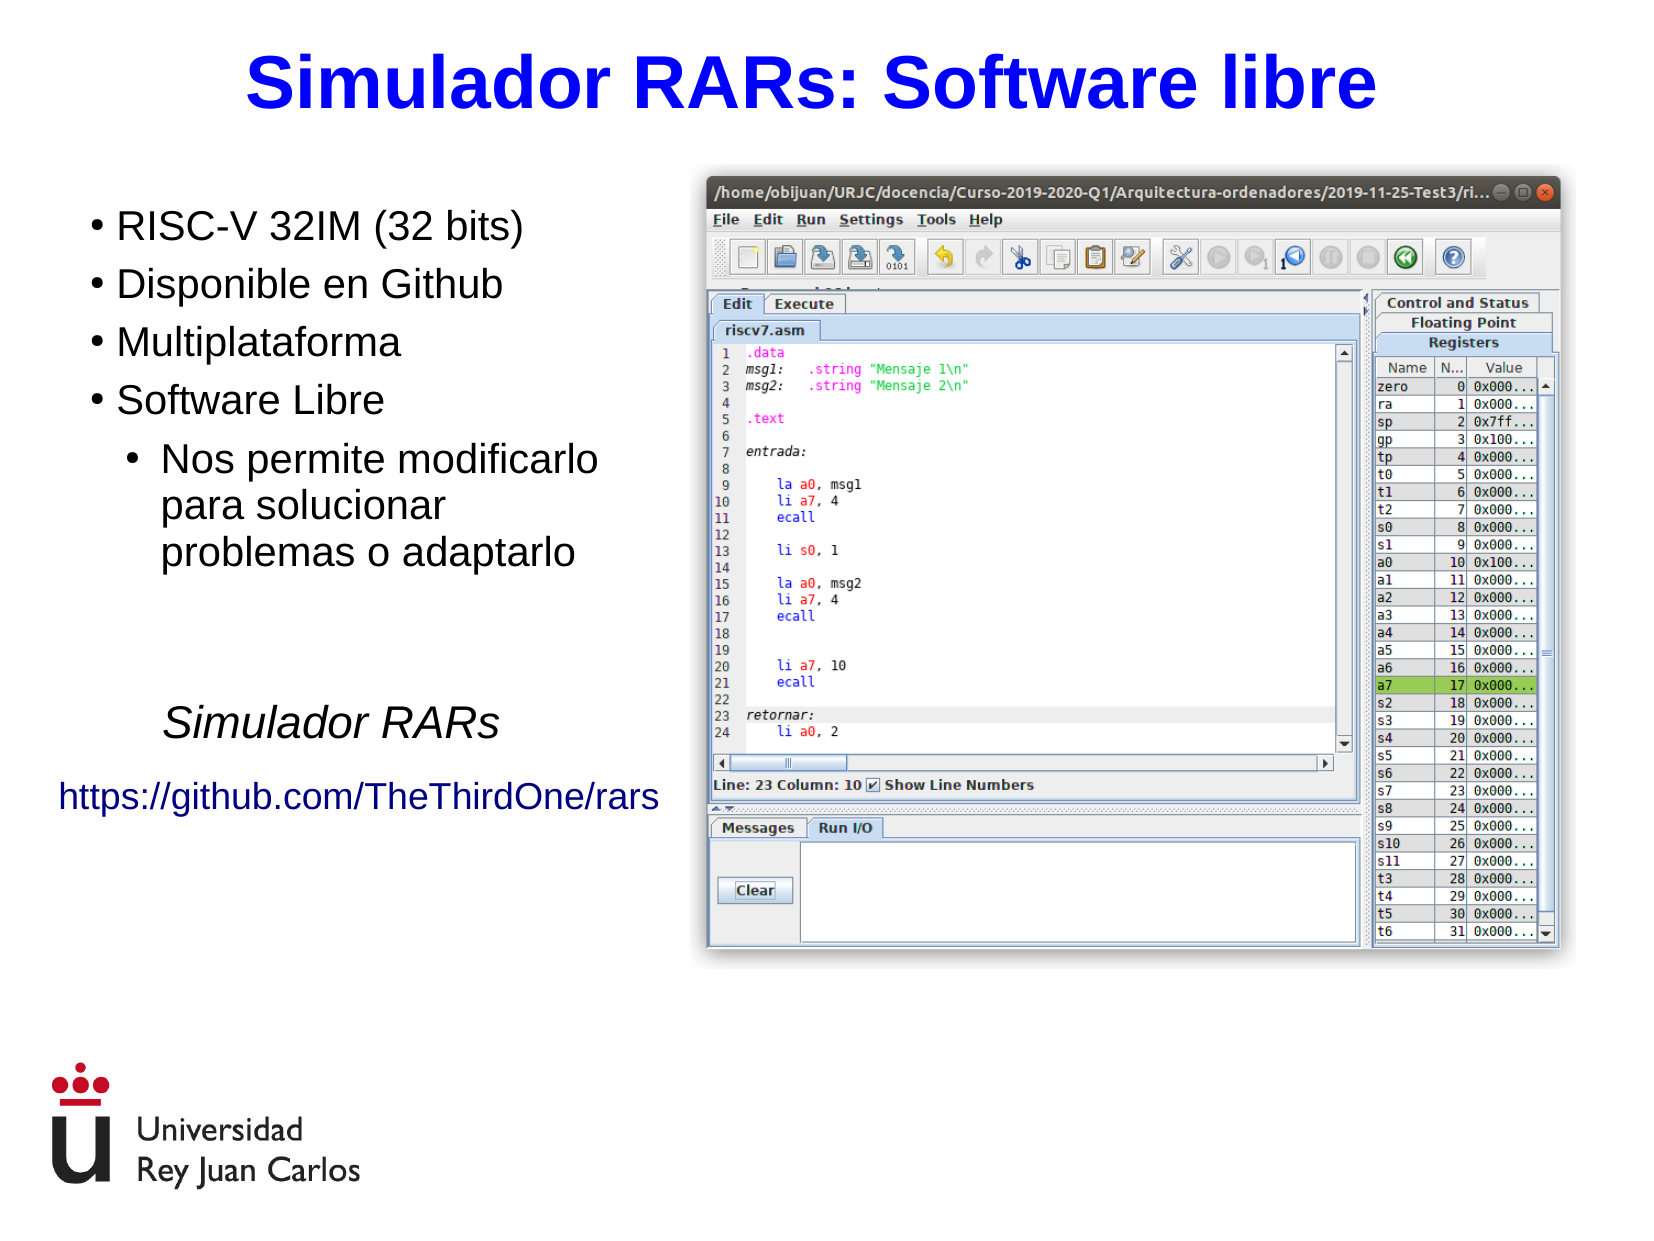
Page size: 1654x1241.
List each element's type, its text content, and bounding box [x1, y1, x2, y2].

text_box https://github.com/TheThirdOne/rars [43, 768, 676, 826]
text_box Simulador RARs: Software libre [64, 40, 1561, 125]
picture [690, 164, 1576, 970]
text_box RISC-V 32IM (32 bits) Disponible en Github Multiplataforma Software Libre Nos permite modificarlo para solucionar problemas o adaptarlo [75, 195, 631, 583]
text_box Simulador RARs [73, 693, 554, 754]
picture [31, 1049, 376, 1200]
